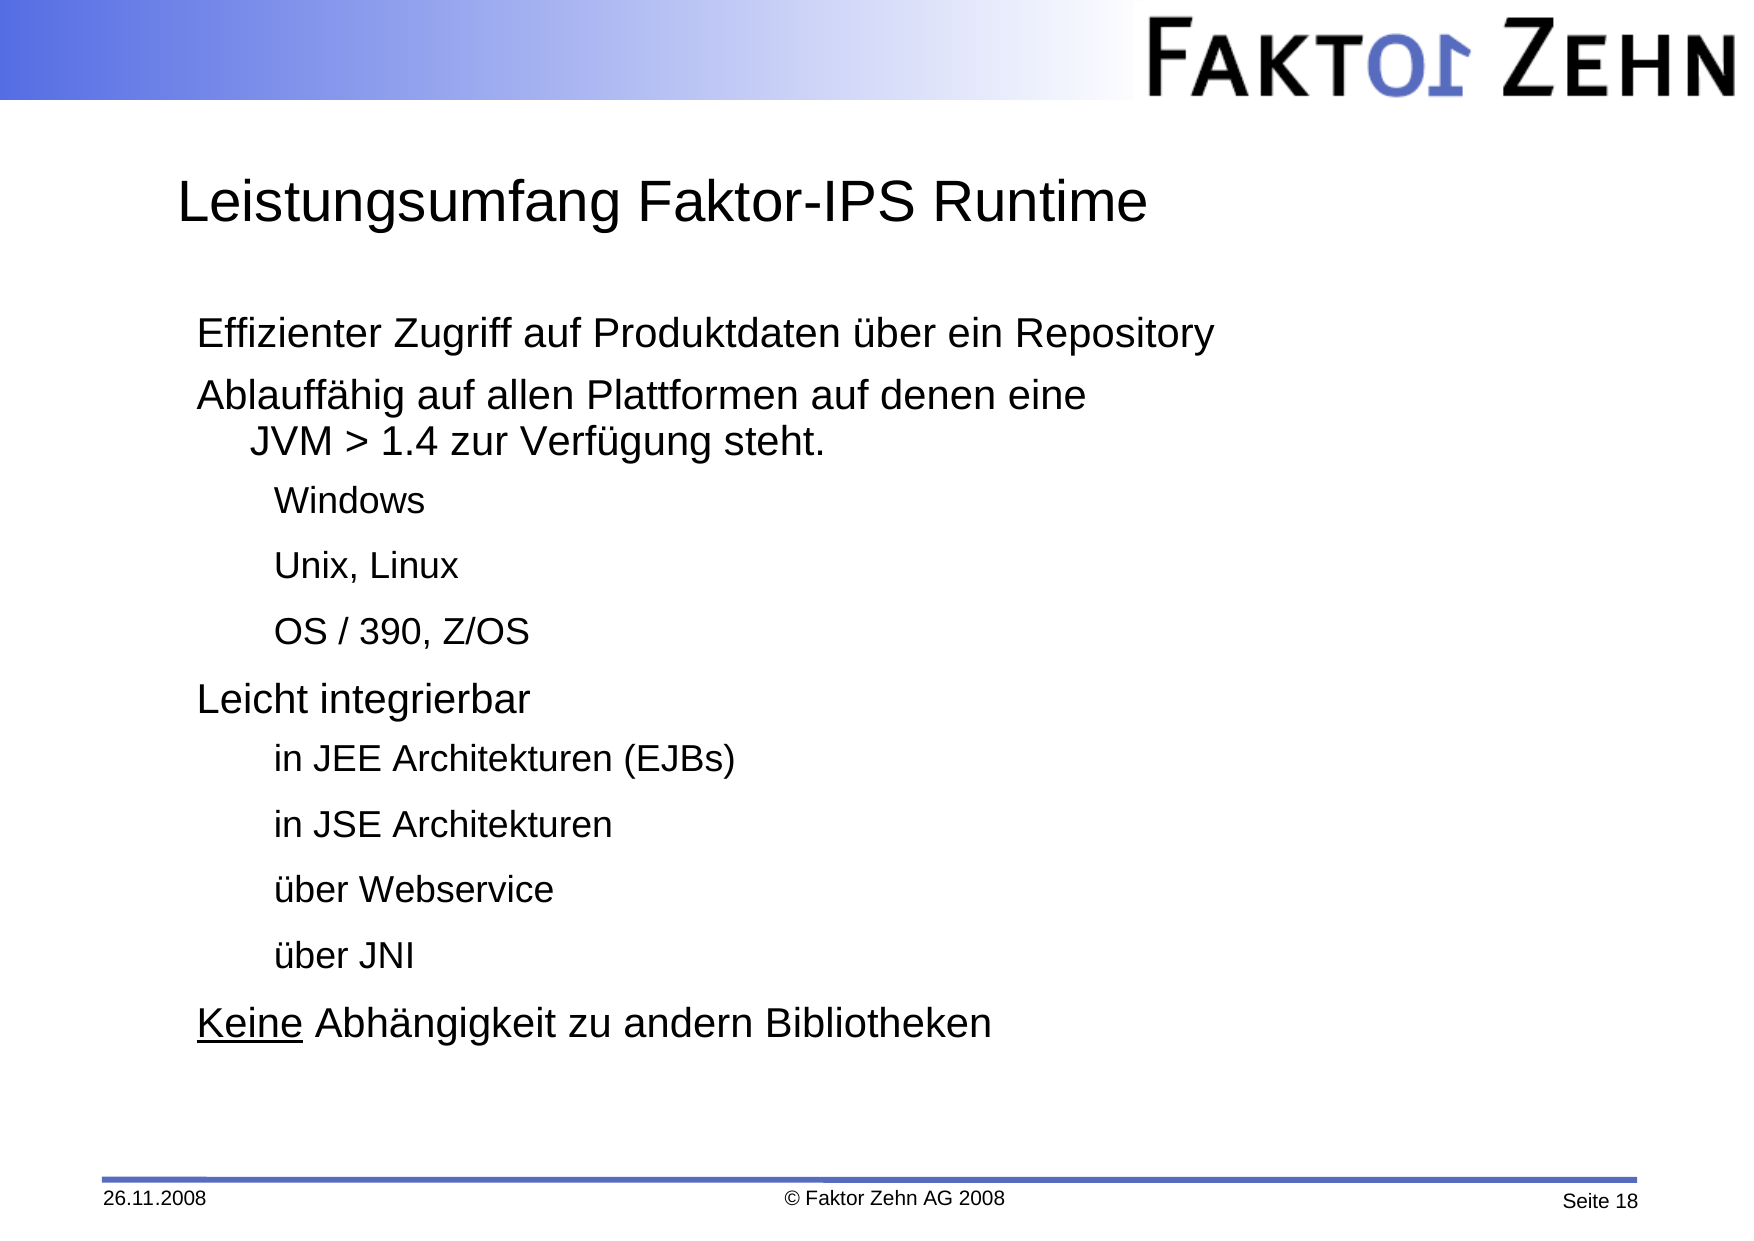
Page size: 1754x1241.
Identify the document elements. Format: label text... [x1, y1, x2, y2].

list Effizienter Zugriff auf Produktdaten über ein Repository Ablauffähig auf allen Plattformen auf denen eine JVM > 1.4 zur Verfügung steht. Windows Unix, Linux OS / 390, Z/OS Leicht integrierbar in JEE Architekturen (EJBs) in JSE Architekturen über Webservice über JNI Keine Abhängigkeit zu andern Bibliotheken [179, 310, 1576, 1123]
picture [1133, 2, 1749, 105]
title Leistungsumfang Faktor-IPS Runtime [177, 135, 1574, 266]
